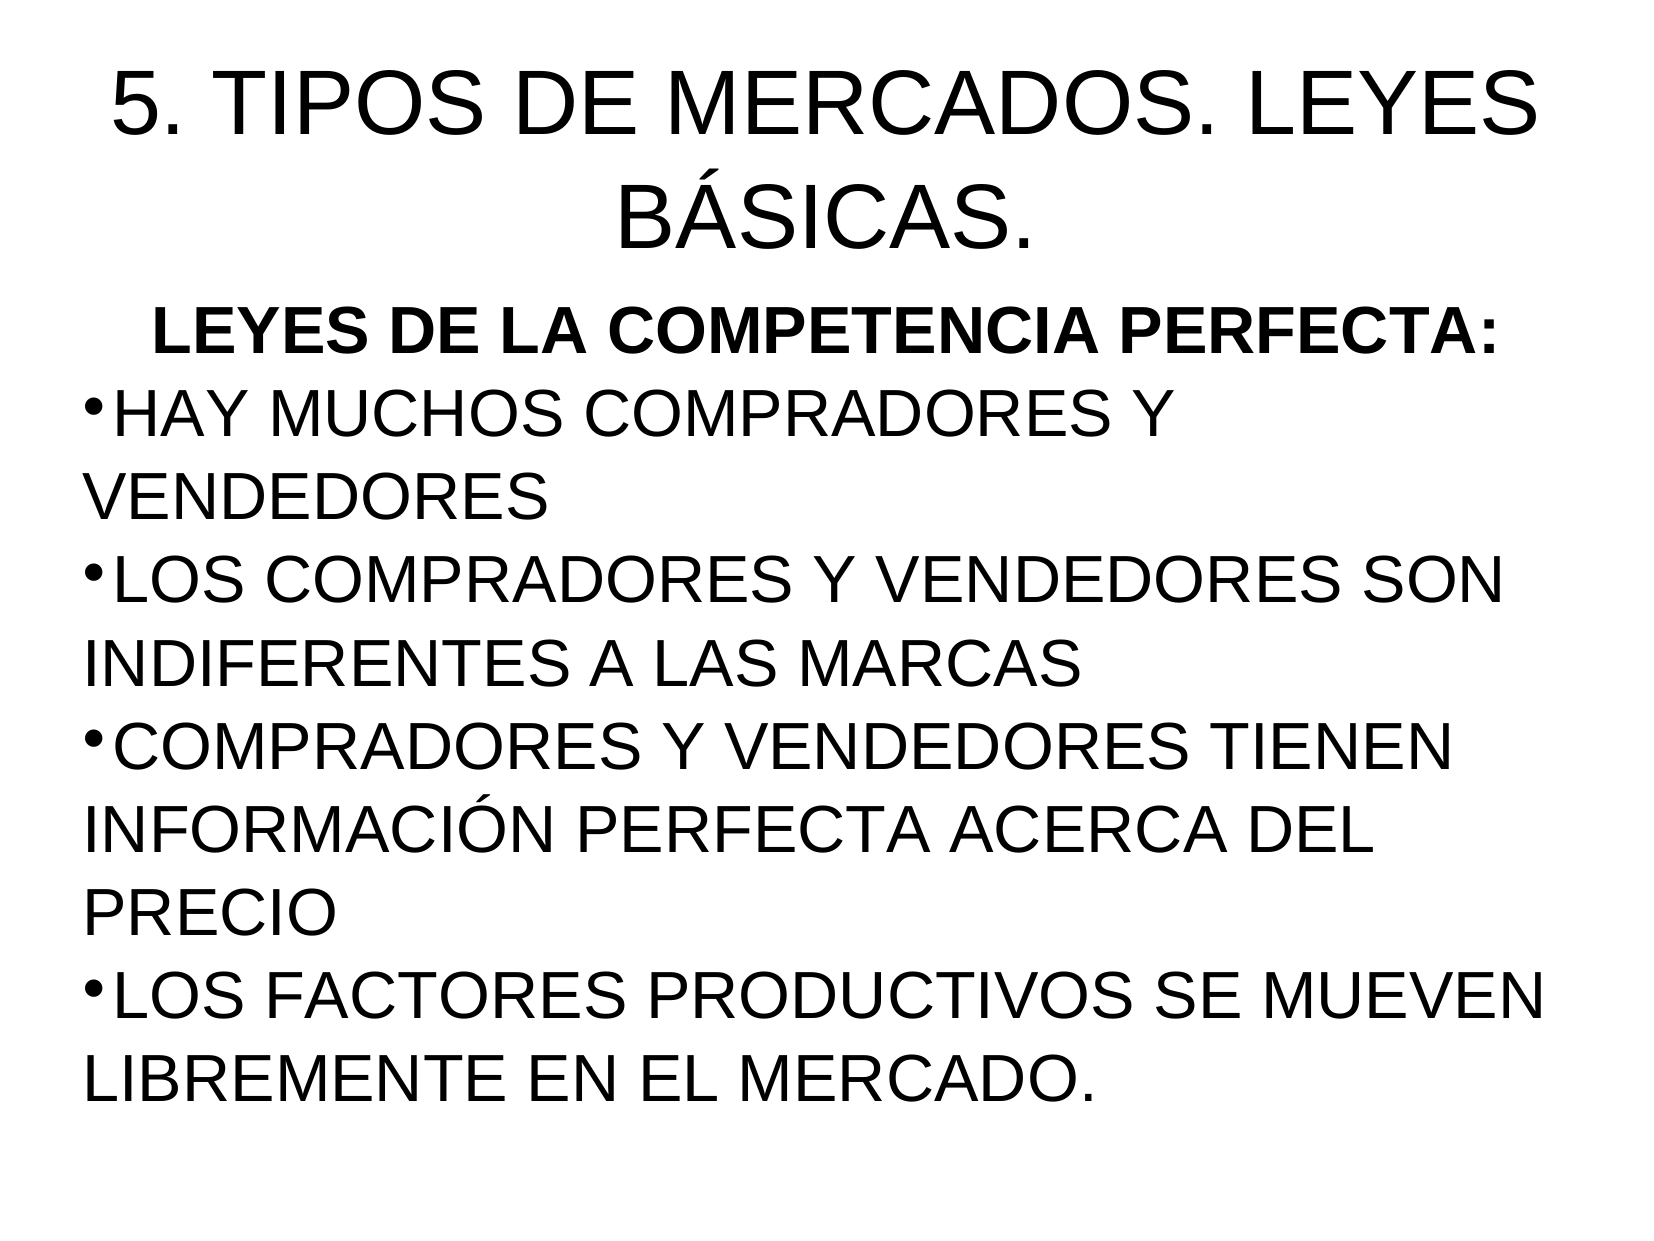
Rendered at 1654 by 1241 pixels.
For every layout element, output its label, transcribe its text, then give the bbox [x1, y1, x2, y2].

title 5. TIPOS DE MERCADOS. LEYES BÁSICAS. [82, 38, 1571, 268]
subtitle LEYES DE LA COMPETENCIA PERFECTA: HAY MUCHOS COMPRADORES Y VENDEDORES LOS COMPRADORES Y VENDEDORES SON INDIFERENTES A LAS MARCAS COMPRADORES Y VENDEDORES TIENEN INFORMACIÓN PERFECTA ACERCA DEL PRECIO LOS FACTORES PRODUCTIVOS SE MUEVEN LIBREMENTE EN EL MERCADO. [82, 282, 1571, 1117]
